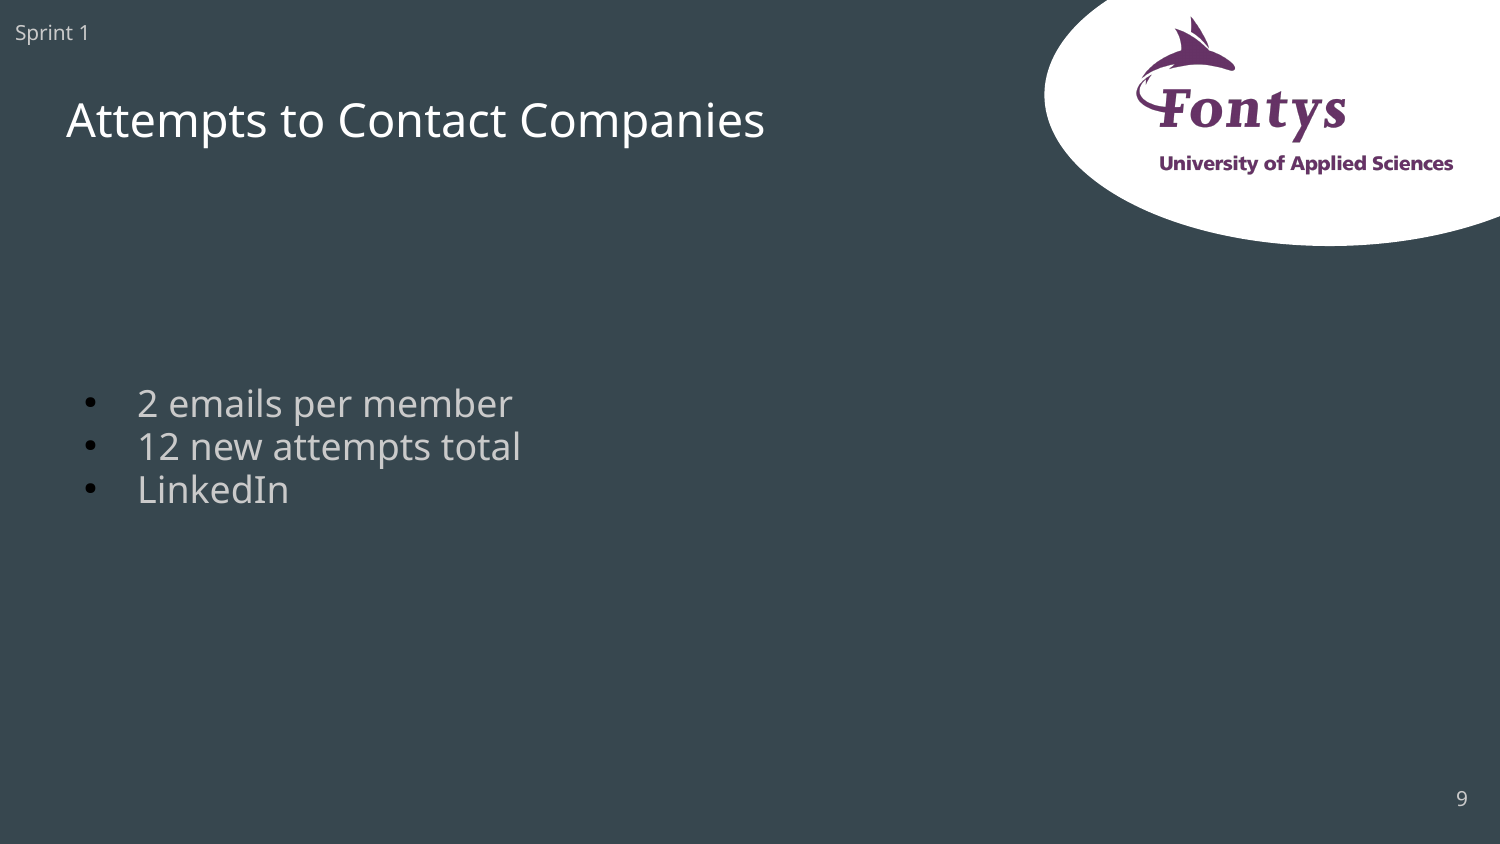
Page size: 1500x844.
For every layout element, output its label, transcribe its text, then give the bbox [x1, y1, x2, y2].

slide_number Sprint 1 [0, 0, 307, 65]
text_box [1045, 0, 1500, 246]
title Attempts to Contact Companies [51, 72, 1079, 167]
list 2 emails per member 12 new attempts total LinkedIn [51, 189, 1449, 750]
picture [1133, 13, 1456, 177]
slide_number <number> [1392, 767, 1483, 833]
